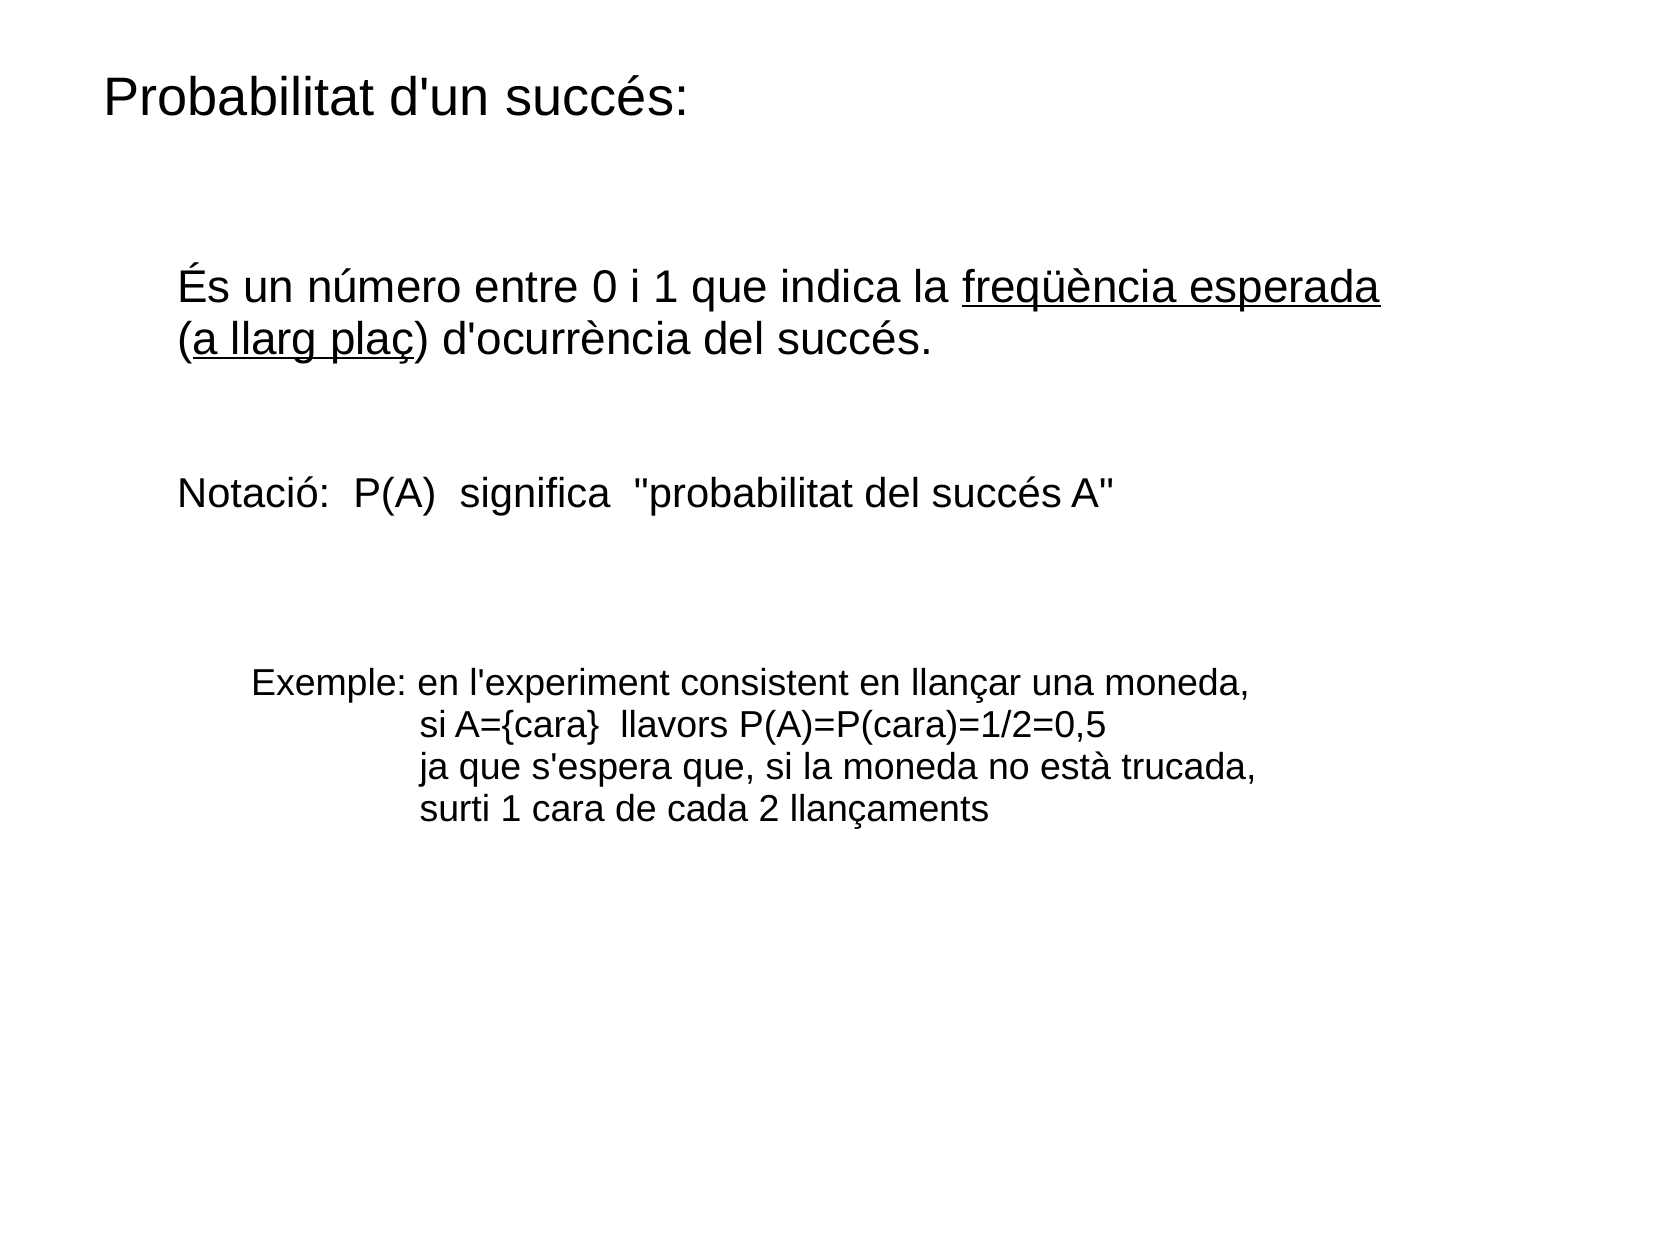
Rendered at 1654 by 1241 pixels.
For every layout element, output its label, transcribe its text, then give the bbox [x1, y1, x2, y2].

text_box Probabilitat d'un succés: És un número entre 0 i 1 que indica la freqüència esperada (a llarg plaç) d'ocurrència del succés. Notació: P(A) significa "probabilitat del succés A" Exemple: en l'experiment consistent en llançar una moneda, si A={cara} llavors P(A)=P(cara)=1/2=0,5 ja que s'espera que, si la moneda no està trucada, surti 1 cara de cada 2 llançaments [88, 59, 1625, 927]
